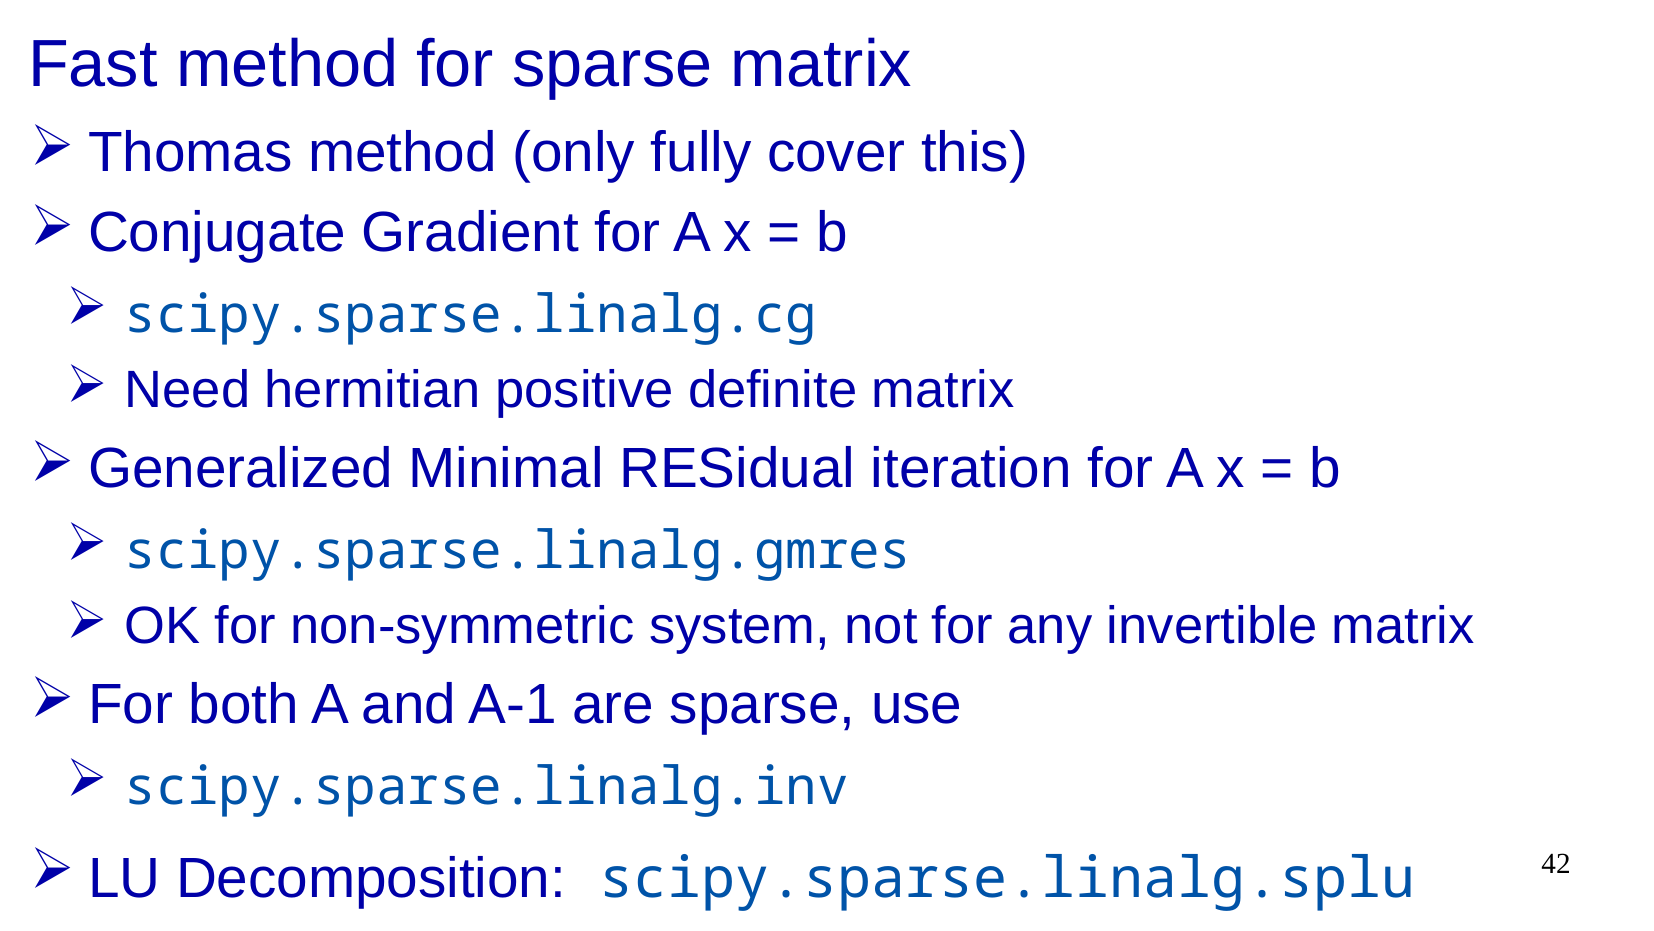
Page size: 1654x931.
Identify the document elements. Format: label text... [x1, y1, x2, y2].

title Fast method for sparse matrix [28, 21, 1626, 106]
list Thomas method (only fully cover this) Conjugate Gradient for A x = b scipy.sparse.linalg.cg Need hermitian positive definite matrix Generalized Minimal RESidual iteration for A x = b scipy.sparse.linalg.gmres OK for non-symmetric system, not for any invertible matrix For both A and A-1 are sparse, use scipy.sparse.linalg.inv LU Decomposition: scipy.sparse.linalg.splu [30, 120, 1645, 916]
